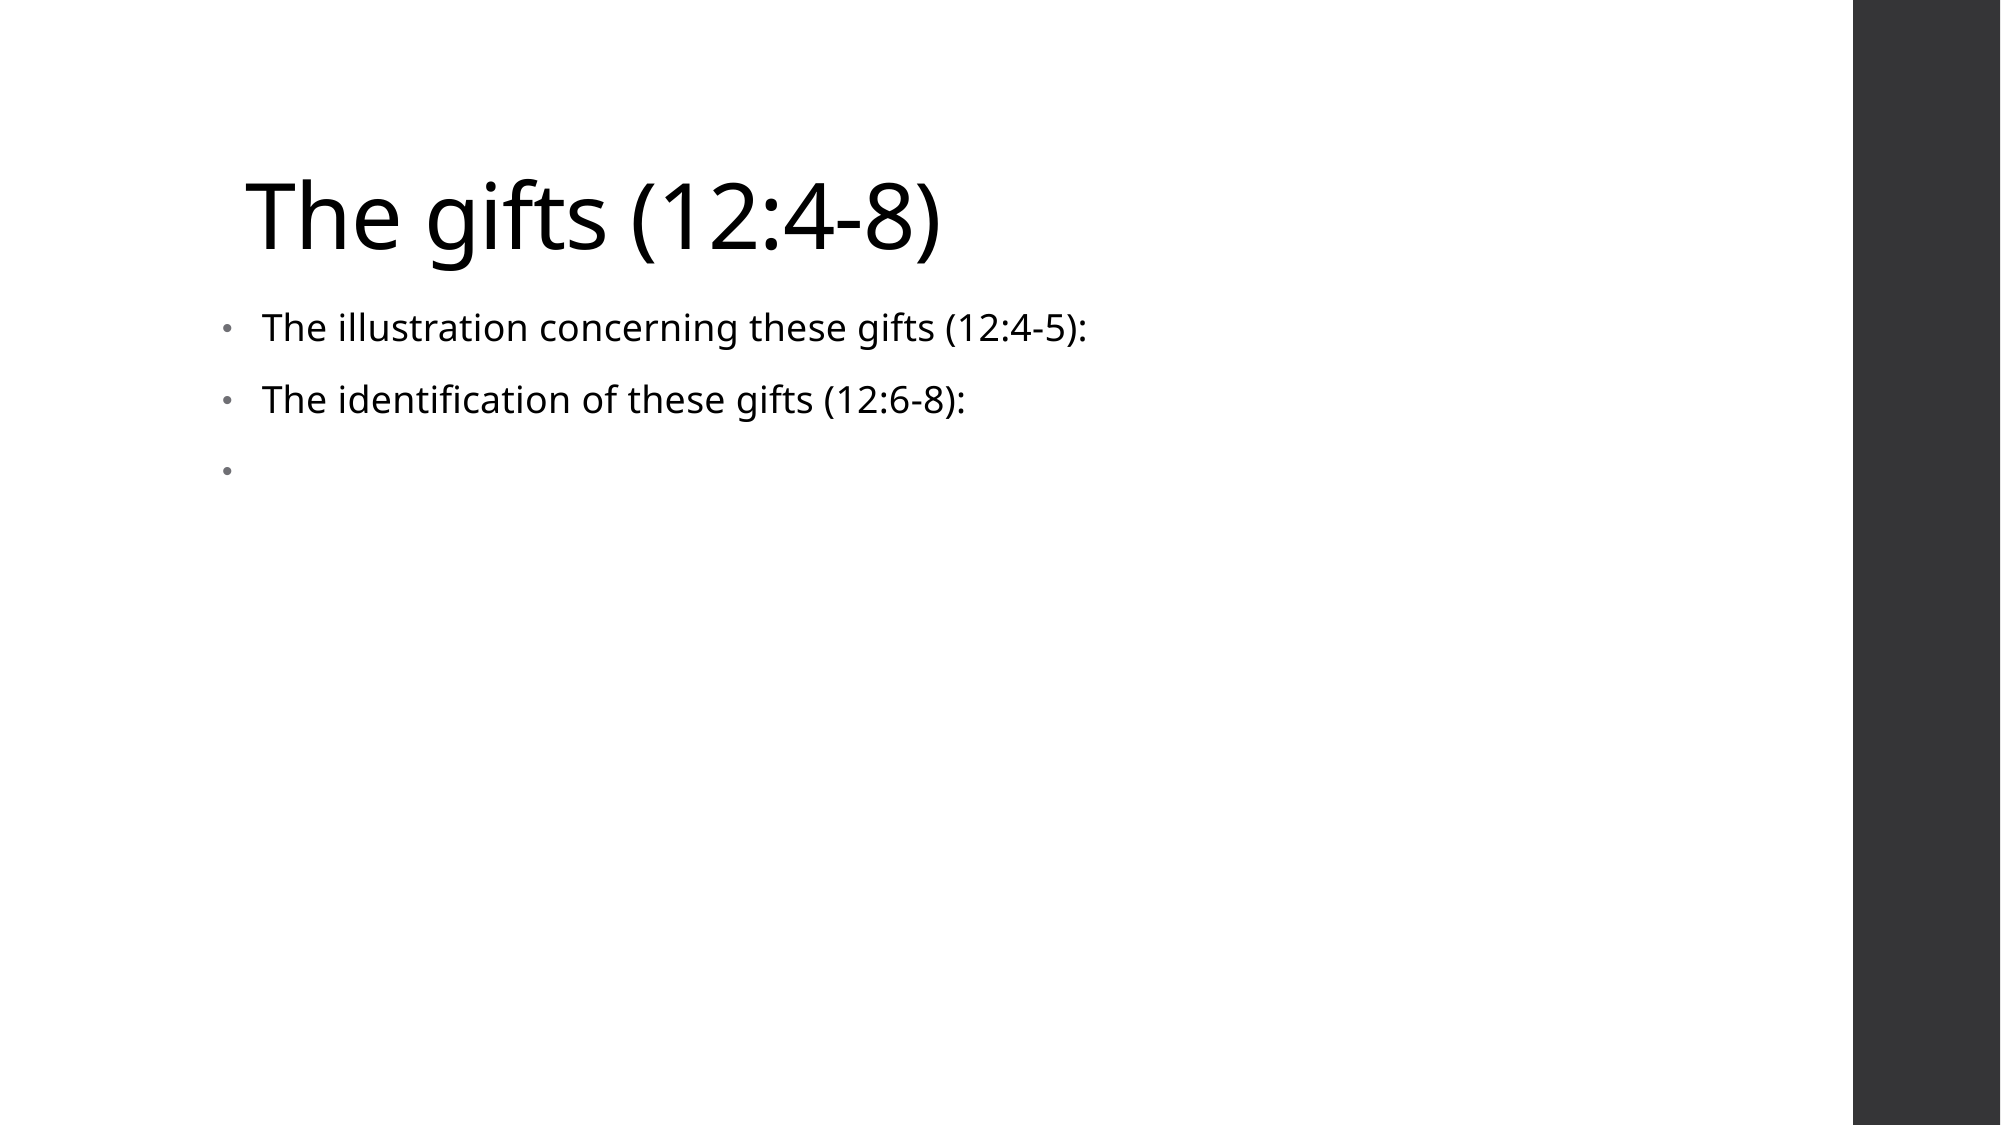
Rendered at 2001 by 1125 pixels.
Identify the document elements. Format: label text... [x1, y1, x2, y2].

title The gifts (12:4-8) [206, 60, 1797, 278]
list The illustration concerning these gifts (12:4-5): The identification of these gifts (12:6-8): [206, 299, 1617, 1014]
